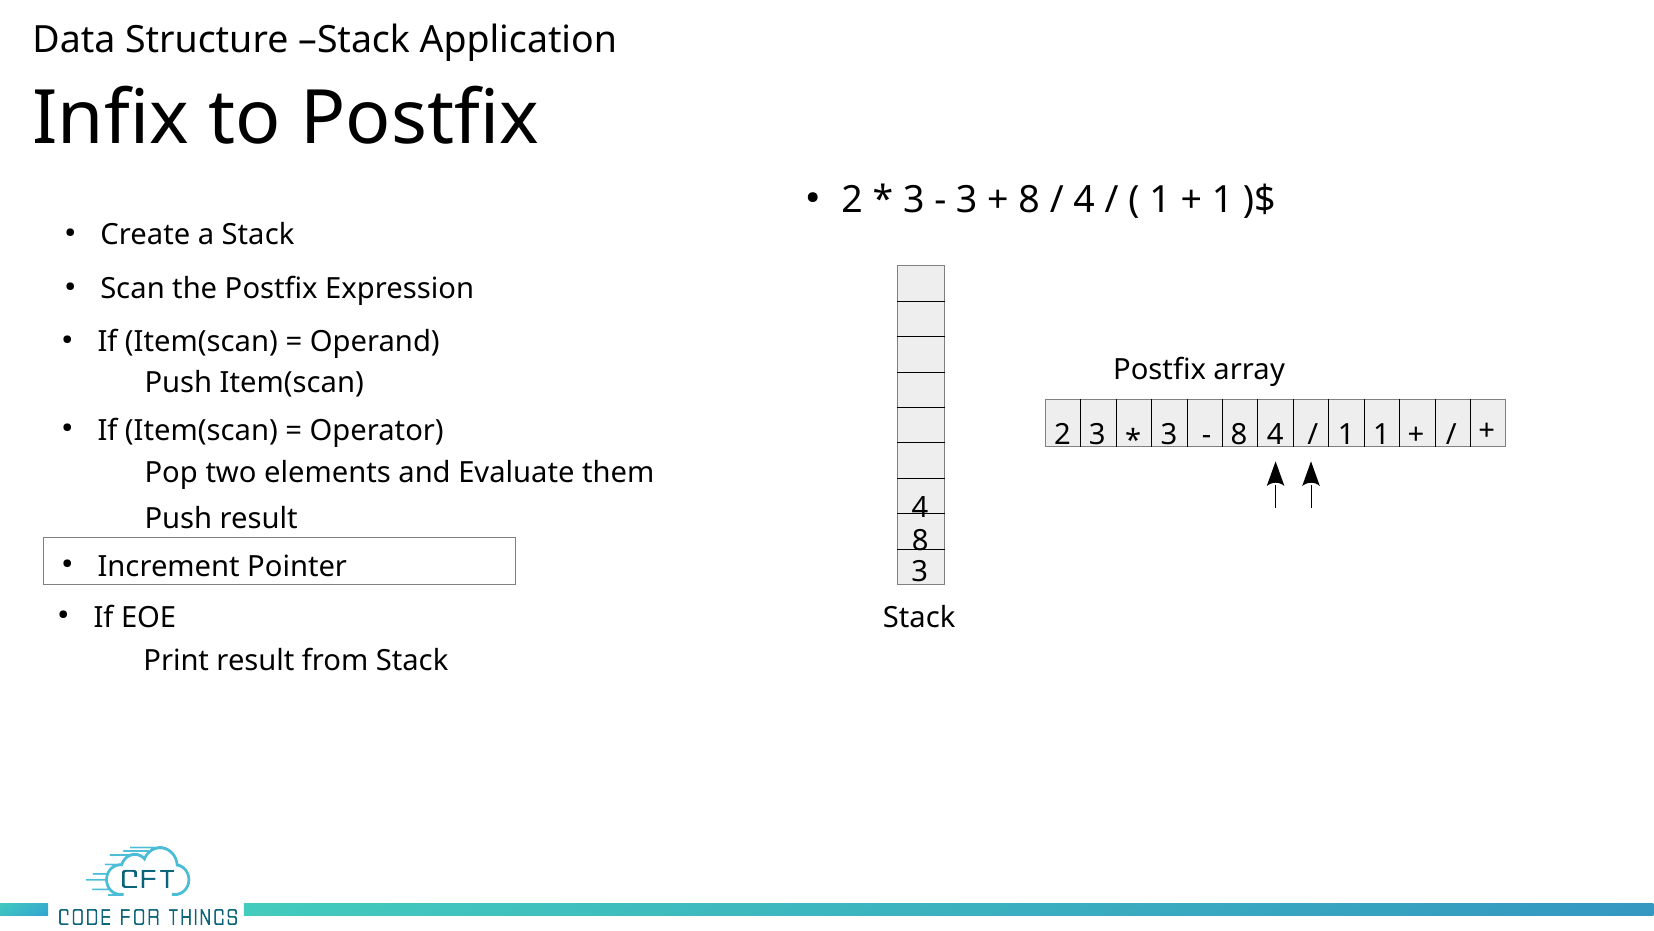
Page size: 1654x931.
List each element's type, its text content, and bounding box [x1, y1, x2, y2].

text_box Scan the Postfix Expression [50, 259, 537, 319]
text_box / [1431, 405, 1471, 455]
text_box [1258, 399, 1293, 405]
text_box [43, 537, 47, 585]
text_box 1 [1341, 405, 1372, 455]
text_box - [1187, 405, 1236, 455]
text_box [1294, 399, 1328, 405]
text_box If EOE [43, 588, 375, 638]
text_box [1117, 399, 1151, 411]
text_box [1223, 399, 1257, 405]
text_box 8 [1236, 405, 1252, 455]
text_box [1365, 399, 1399, 405]
text_box [897, 337, 945, 372]
text_box 3 [1145, 405, 1187, 455]
text_box 4 [896, 478, 945, 528]
text_box Push result [94, 490, 426, 550]
picture [59, 846, 237, 925]
text_box Print result from Stack [93, 631, 615, 691]
text_box Increment Pointer [47, 537, 621, 597]
text_box Create a Stack [50, 206, 355, 266]
text_box [1400, 399, 1435, 405]
text_box [1188, 399, 1222, 405]
text_box [897, 373, 945, 407]
text_box 3 [896, 543, 945, 593]
text_box * [1110, 411, 1159, 461]
text_box [897, 408, 945, 442]
text_box + [1407, 405, 1431, 455]
text_box If (Item(scan) = Operator) [47, 401, 496, 461]
text_box [897, 302, 945, 336]
text_box [1436, 399, 1470, 405]
text_box [1081, 399, 1116, 405]
text_box Push Item(scan) [94, 373, 426, 401]
text_box Stack [868, 588, 979, 638]
text_box Pop two elements and Evaluate them [94, 443, 709, 502]
text_box 1 [1372, 405, 1407, 455]
text_box [1045, 399, 1080, 405]
text_box 4 [1252, 405, 1292, 455]
text_box If (Item(scan) = Operand) [47, 312, 491, 373]
text_box 3 [1074, 405, 1123, 455]
text_box [897, 265, 945, 301]
text_box 8 [897, 512, 946, 562]
text_box [1152, 399, 1187, 405]
text_box 2 * 3 - 3 + 8 / 4 / ( 1 + 1 )$ [791, 165, 1377, 225]
text_box 2 [1039, 405, 1074, 455]
title Data Structure –Stack Application Infix to Postfix [32, 12, 1536, 166]
text_box [897, 443, 945, 478]
text_box / [1292, 405, 1341, 455]
text_box + [1463, 401, 1518, 451]
text_box [1329, 399, 1364, 405]
text_box Postfix array [1098, 340, 1312, 390]
